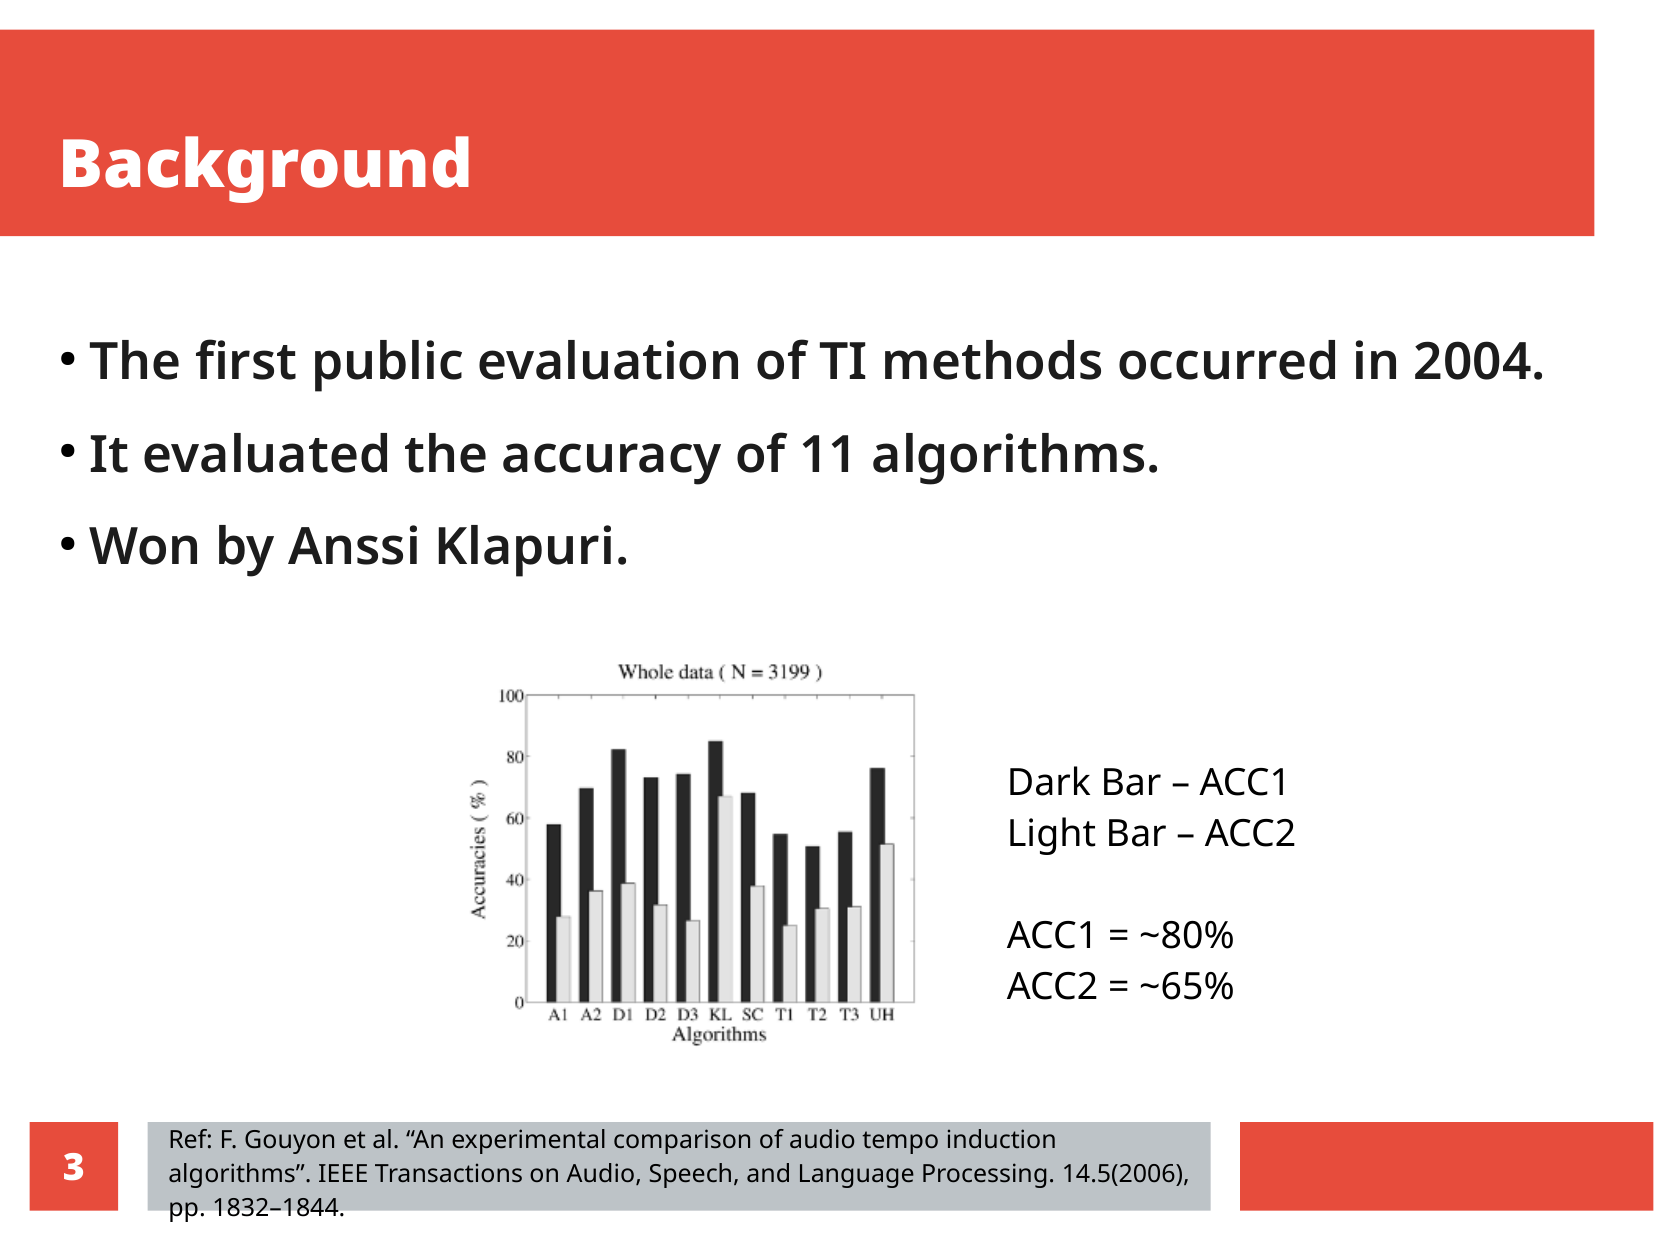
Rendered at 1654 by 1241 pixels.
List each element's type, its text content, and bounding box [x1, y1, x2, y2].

picture [453, 649, 934, 1052]
text_box Dark Bar – ACC1 Light Bar – ACC2 ACC1 = ~80% ACC2 = ~65% [992, 748, 1394, 981]
list The first public evaluation of TI methods occurred in 2004. It evaluated the accuracy of 11 algorithms. Won by Anssi Klapuri. [59, 324, 1565, 638]
text_box Ref: F. Gouyon et al. “An experimental comparison of audio tempo induction algorithms”. IEEE Transactions on Audio, Speech, and Language Processing. 14.5(2006), pp. 1832–1844. [153, 1113, 1217, 1217]
title Background [59, 59, 1595, 207]
